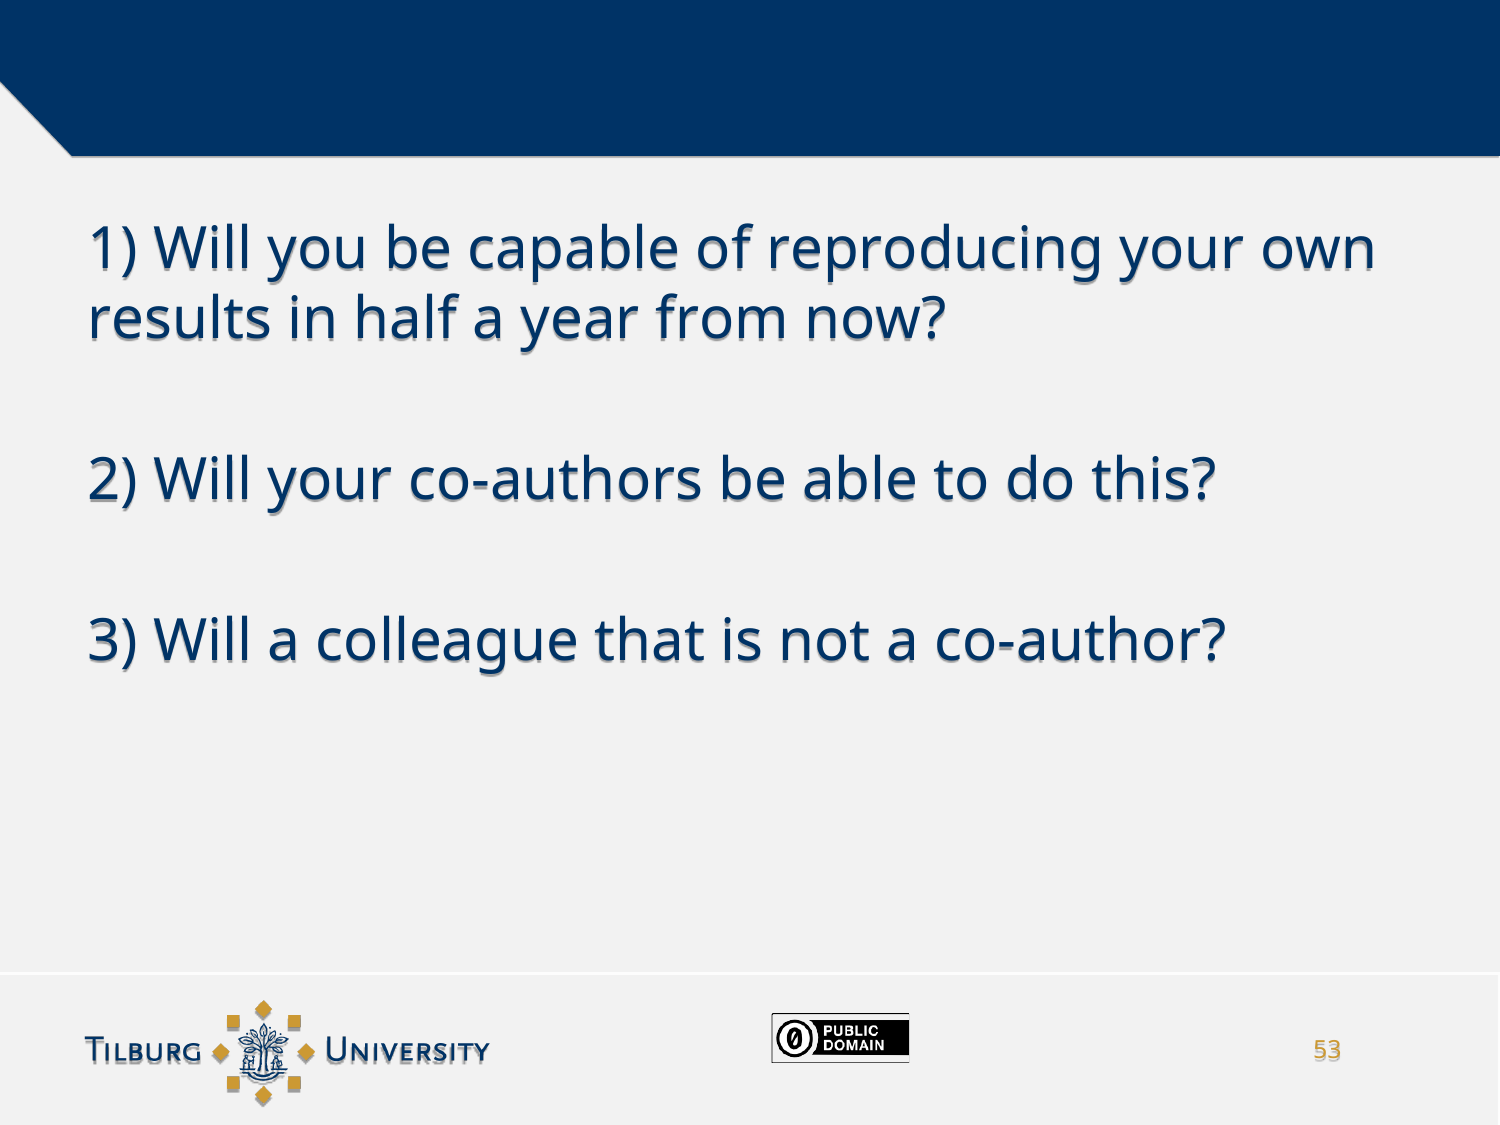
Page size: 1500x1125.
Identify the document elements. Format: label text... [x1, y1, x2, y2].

text_box [772, 1014, 909, 1062]
text_box 1) Will you be capable of reproducing your own results in half a year from now? 2) Will your co-authors be able to do this? 3) Will a colleague that is not a co-author? [14, 202, 1450, 971]
text_box [1298, 1026, 1426, 1087]
